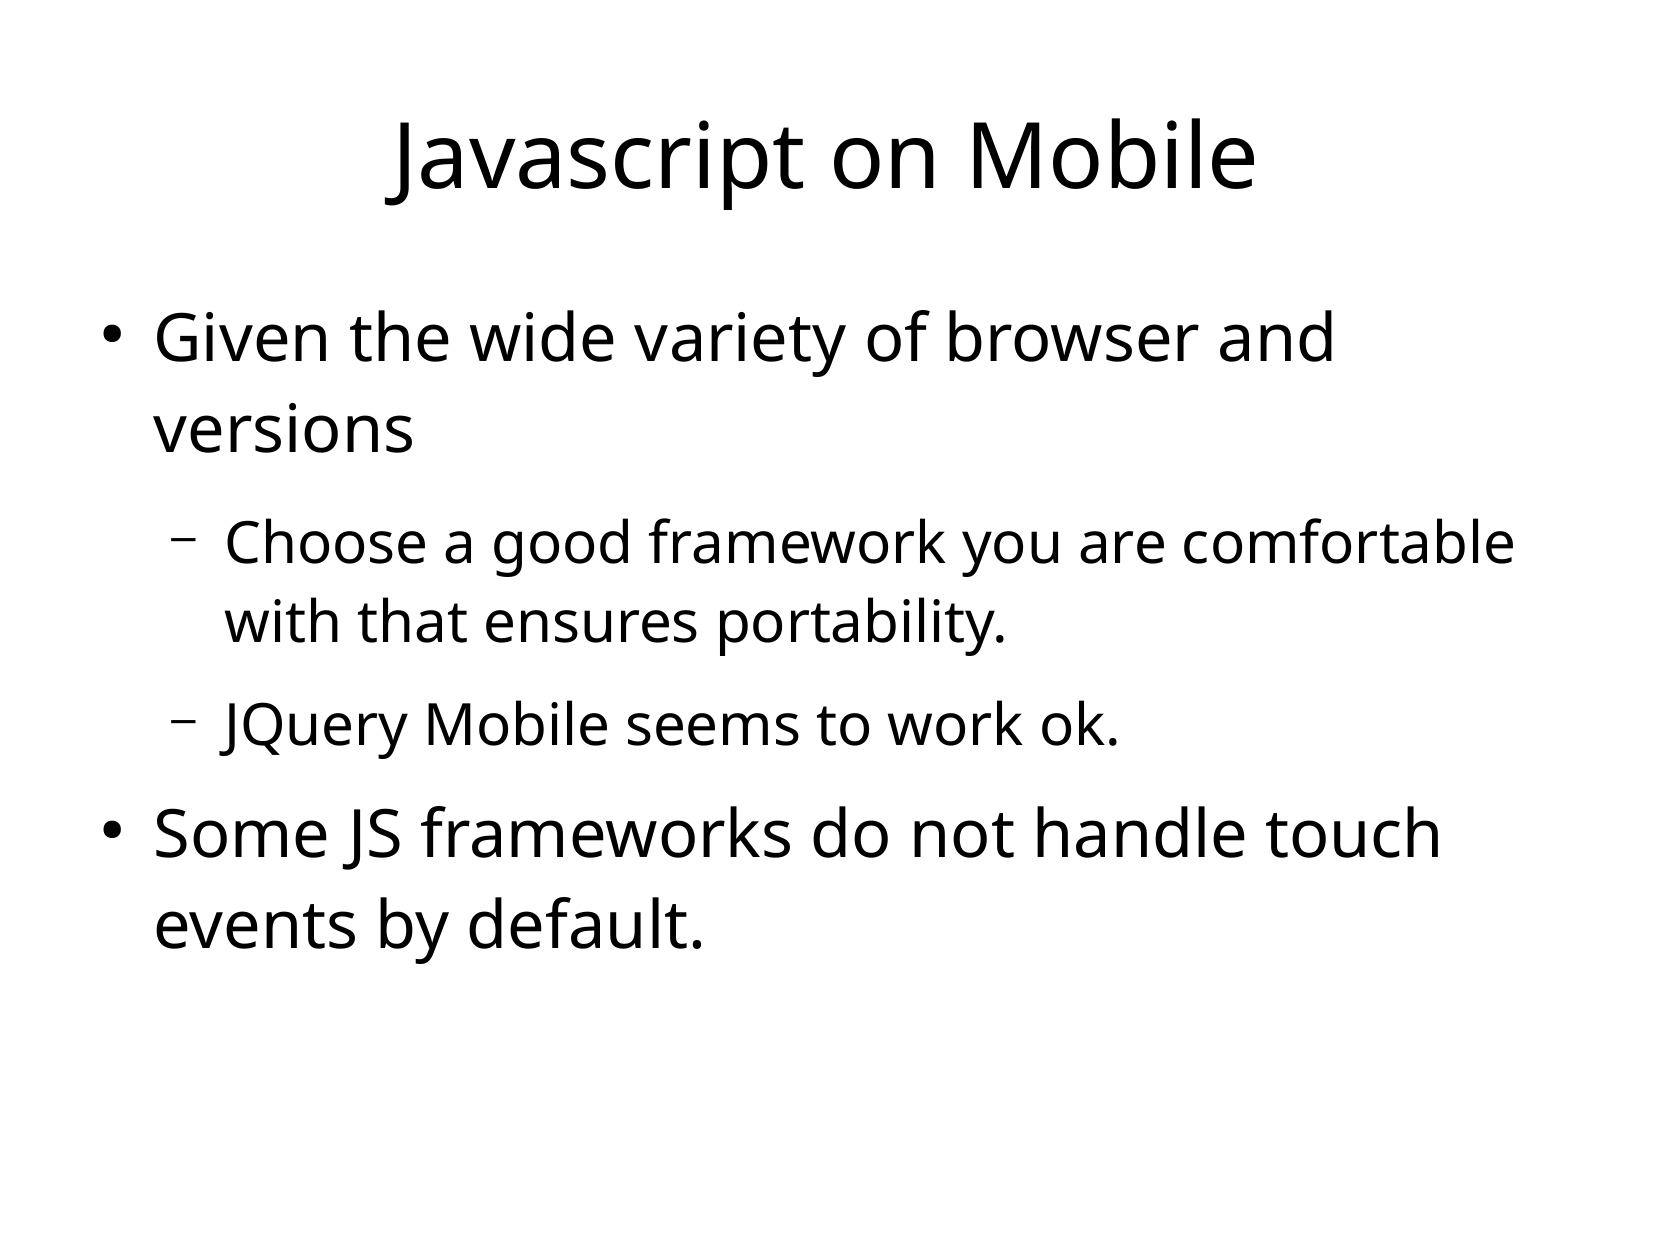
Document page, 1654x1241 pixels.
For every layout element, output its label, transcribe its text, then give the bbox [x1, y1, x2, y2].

title Javascript on Mobile [82, 49, 1571, 257]
list Given the wide variety of browser and versions Choose a good framework you are comfortable with that ensures portability. JQuery Mobile seems to work ok. Some JS frameworks do not handle touch events by default. [82, 290, 1538, 1010]
